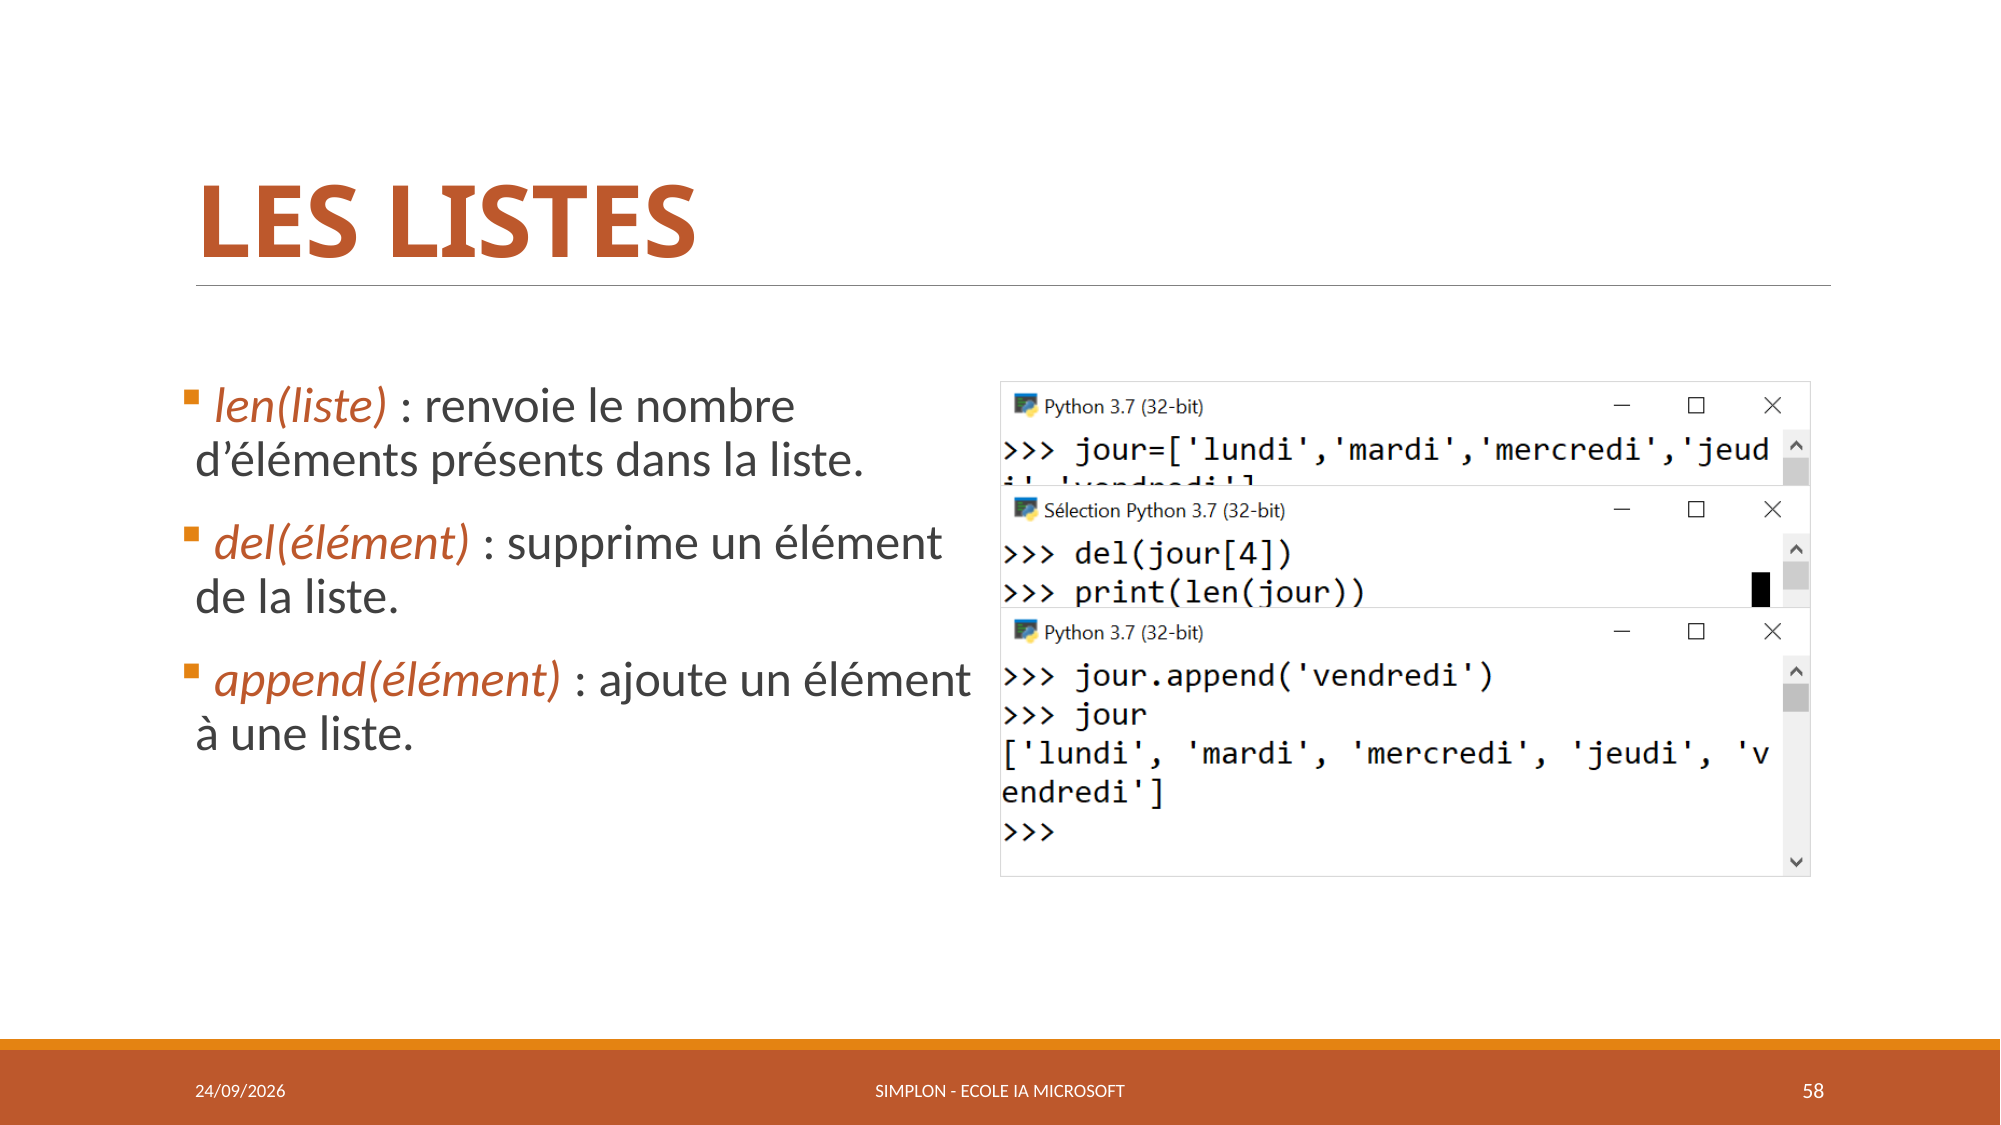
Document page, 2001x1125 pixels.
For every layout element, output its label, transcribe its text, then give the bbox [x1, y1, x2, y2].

footer Simplon - Ecole IA Microsoft [604, 1059, 1396, 1120]
slide_number 16/01/2020 [180, 1059, 586, 1120]
list len(liste) : renvoie le nombre d’éléments présents dans la liste. del(élément) : supprime un élément de la liste. append(élément) : ajoute un élément à une liste. [180, 302, 990, 963]
title LES LISTES [180, 47, 1830, 285]
picture [1000, 381, 1811, 877]
slide_number <numéro> [1624, 1059, 1840, 1120]
